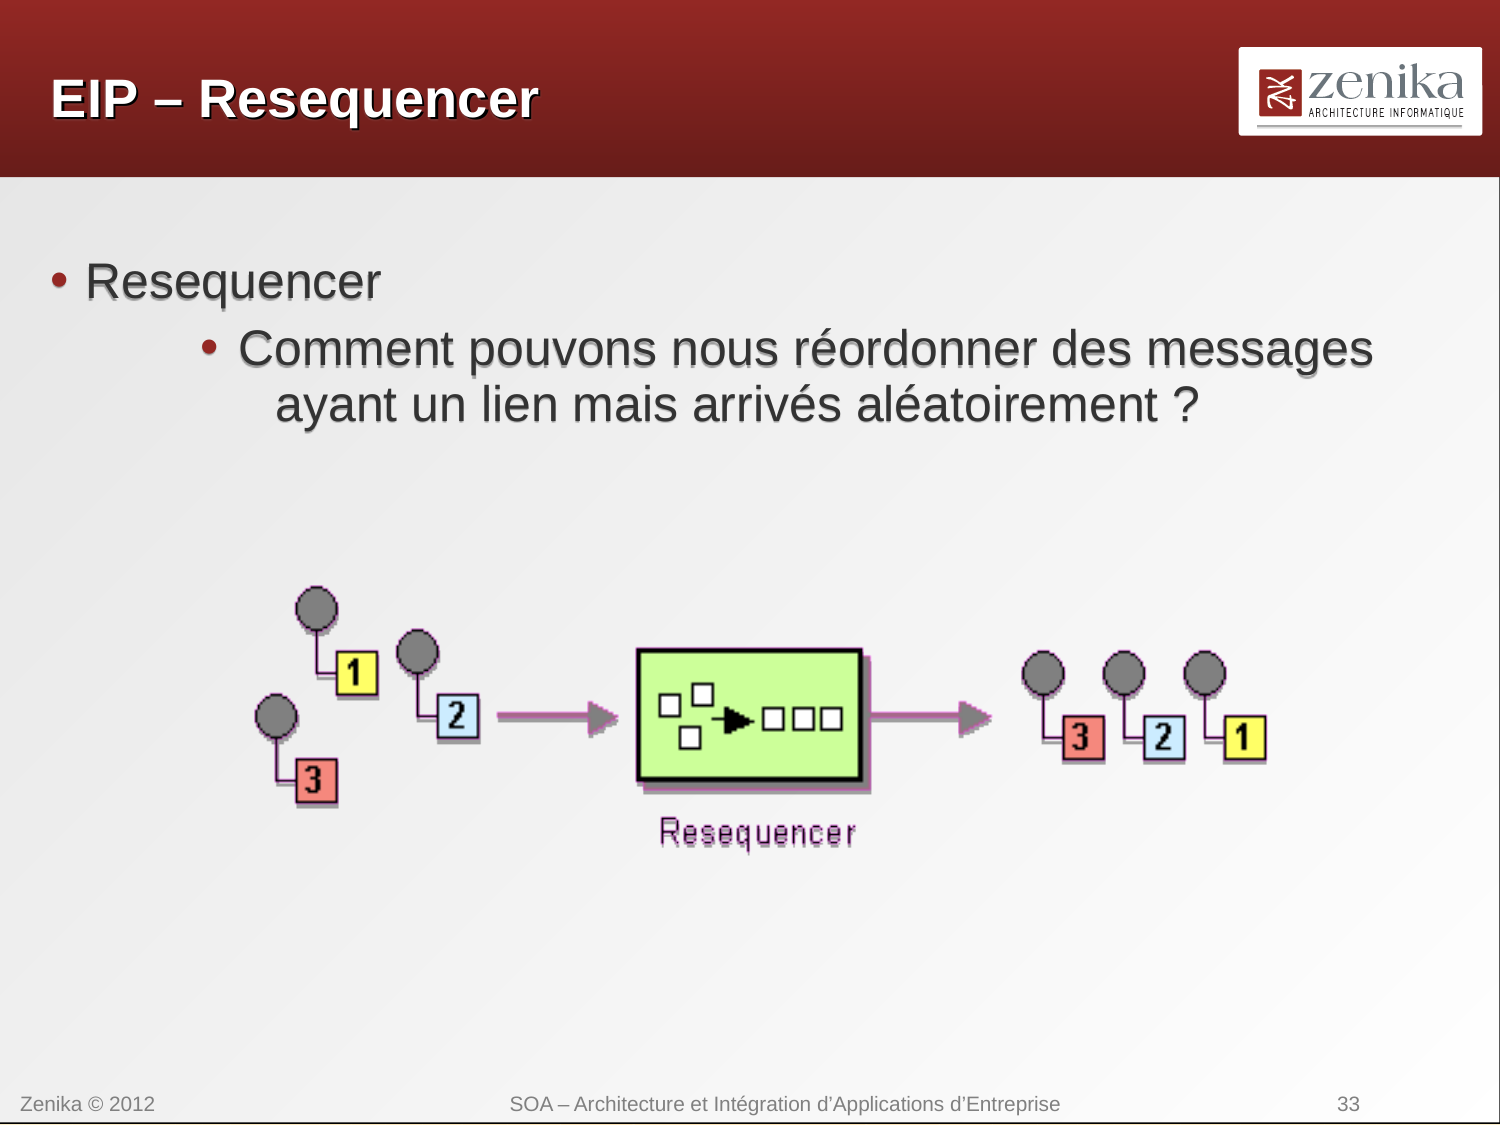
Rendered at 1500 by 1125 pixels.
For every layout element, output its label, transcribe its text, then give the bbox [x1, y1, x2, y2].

subtitle Resequencer Comment pouvons nous réordonner des messages ayant un lien mais arrivés aléatoirement ? [50, 249, 1477, 1064]
title EIP – Resequencer [50, 22, 1206, 172]
picture [253, 584, 1270, 869]
